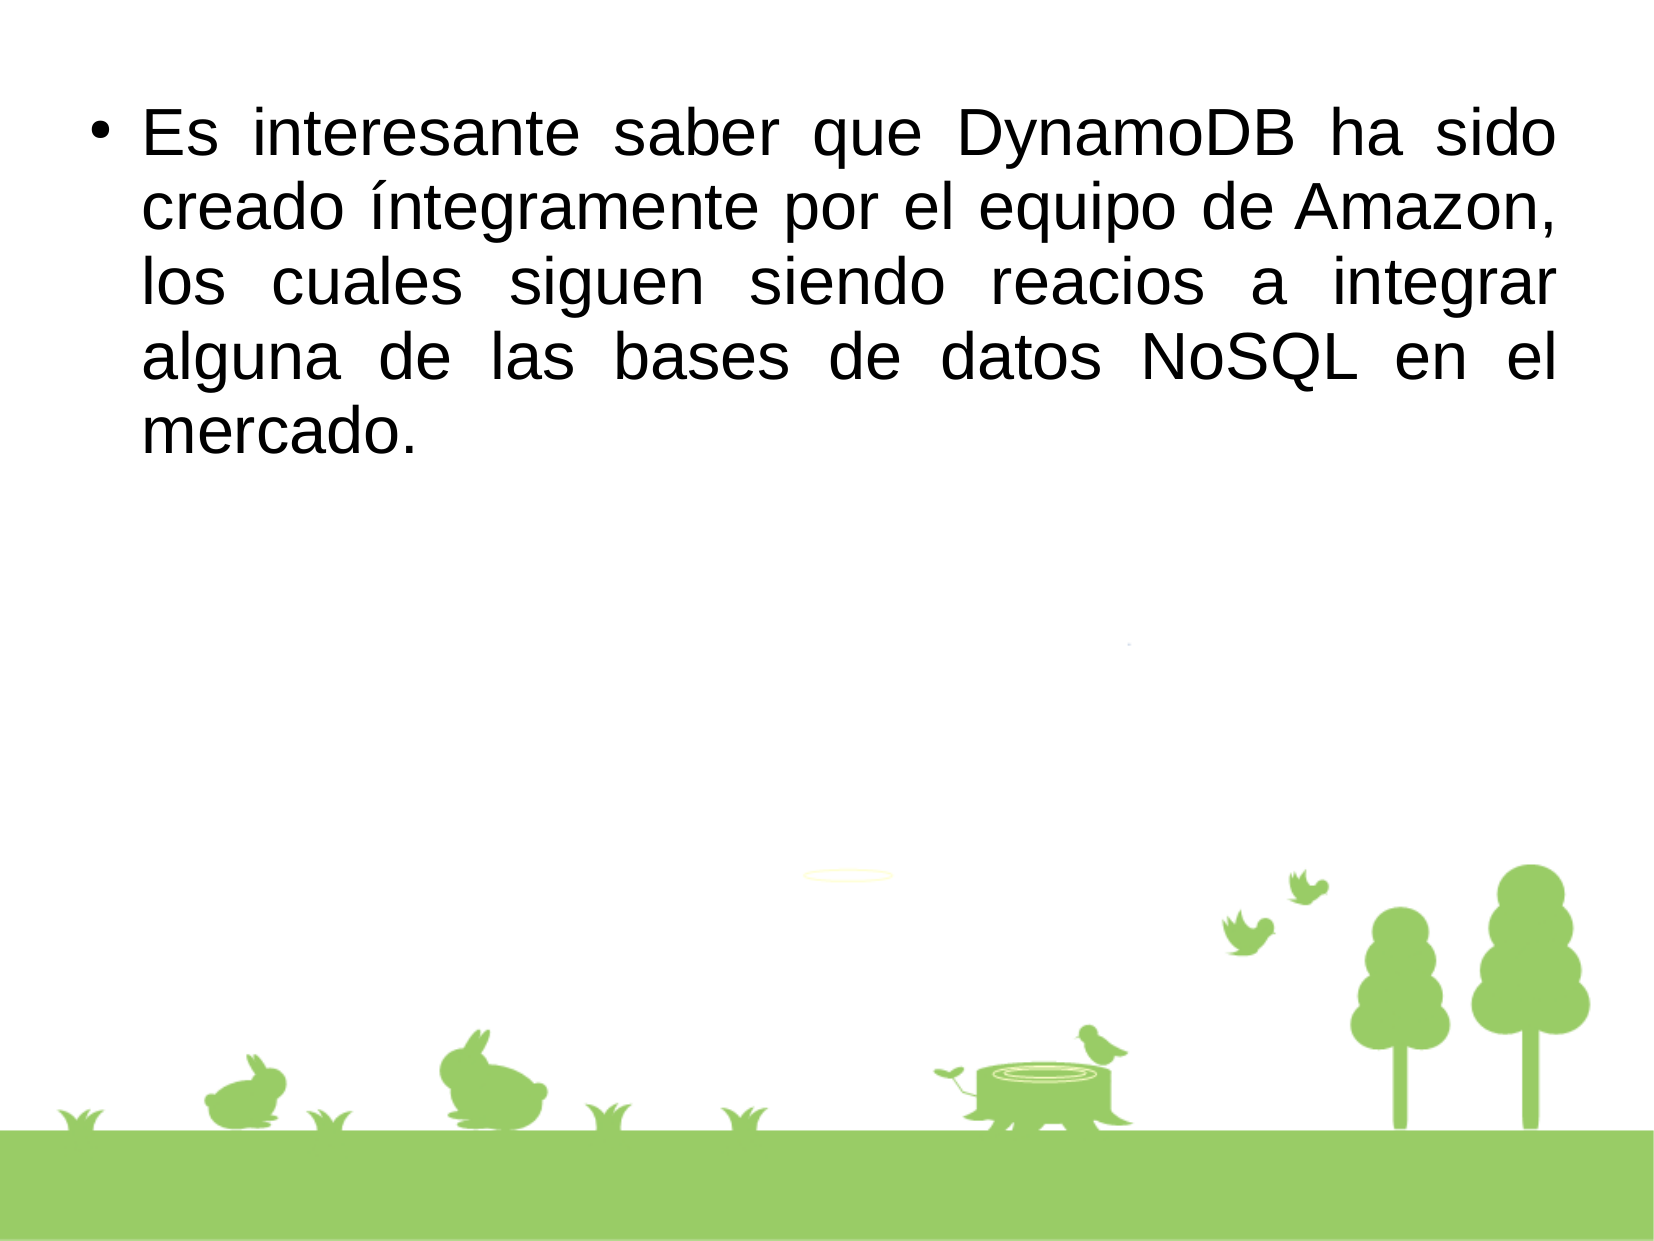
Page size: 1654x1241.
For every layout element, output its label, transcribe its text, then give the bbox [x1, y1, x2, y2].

picture [0, 0, 1654, 1241]
list Es interesante saber que DynamoDB ha sido creado íntegramente por el equipo de Amazon, los cuales siguen siendo reacios a integrar alguna de las bases de datos NoSQL en el mercado. [70, 94, 1559, 814]
